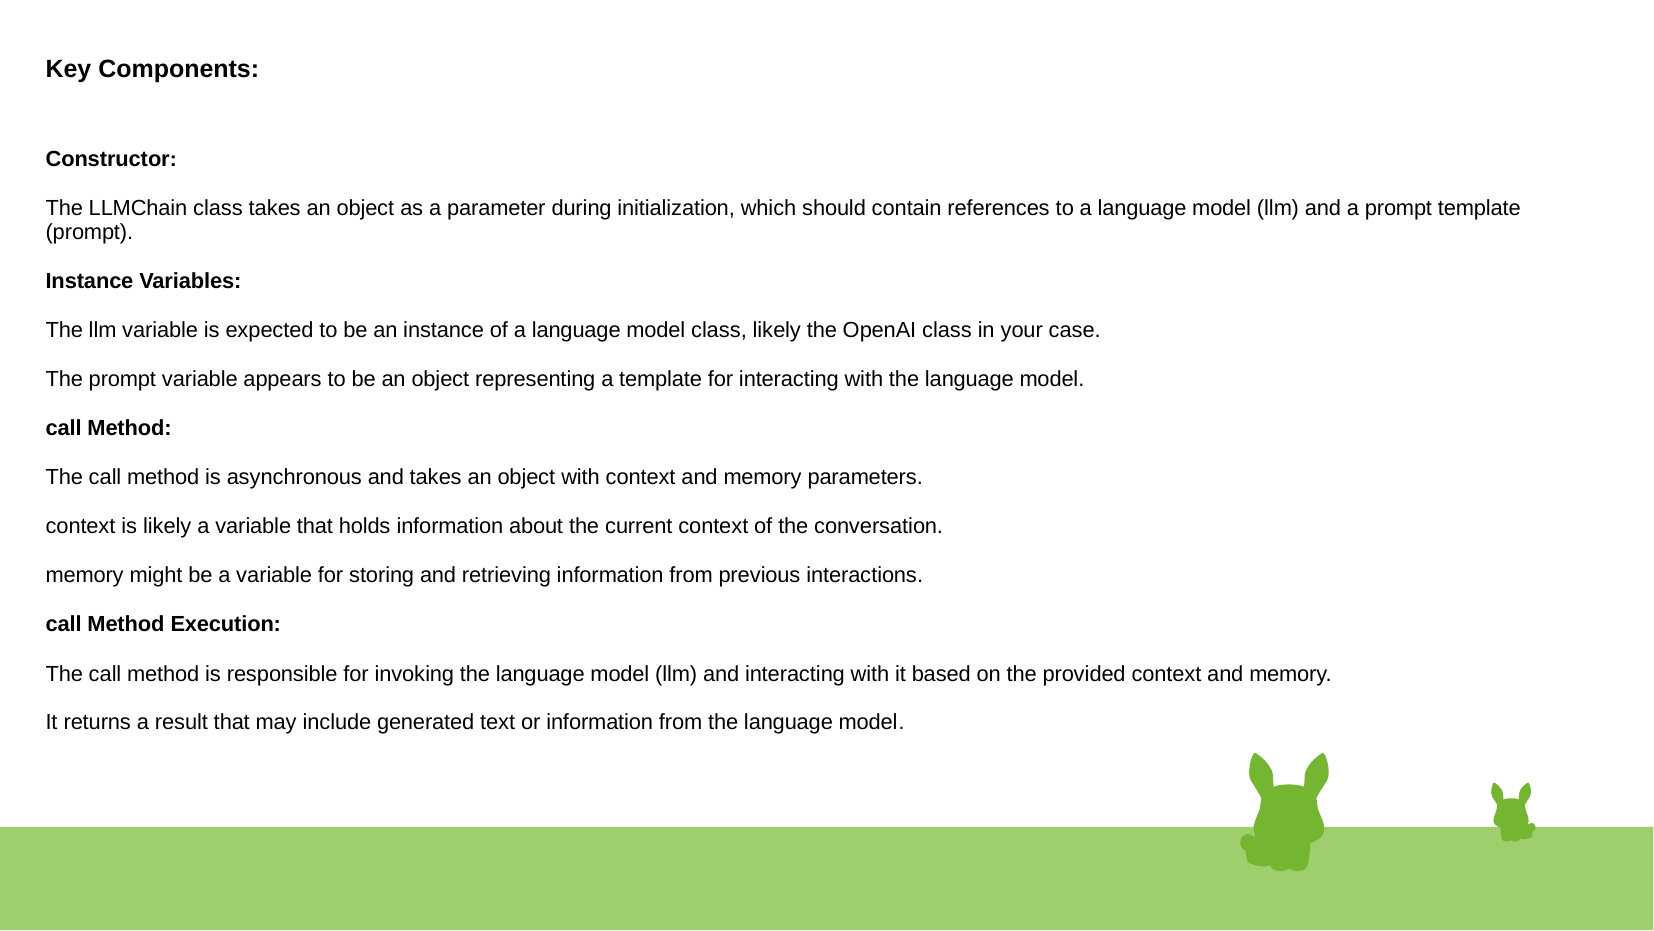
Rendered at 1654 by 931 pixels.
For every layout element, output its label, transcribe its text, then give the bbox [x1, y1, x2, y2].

text_box Key Components: Constructor: The LLMChain class takes an object as a parameter during initialization, which should contain references to a language model (llm) and a prompt template (prompt). Instance Variables: The llm variable is expected to be an instance of a language model class, likely the OpenAI class in your case. The prompt variable appears to be an object representing a template for interacting with the language model. call Method: The call method is asynchronous and takes an object with context and memory parameters. context is likely a variable that holds information about the current context of the conversation. memory might be a variable for storing and retrieving information from previous interactions. call Method Execution: The call method is responsible for invoking the language model (llm) and interacting with it based on the provided context and memory. It returns a result that may include generated text or information from the language model. [30, 47, 1565, 815]
